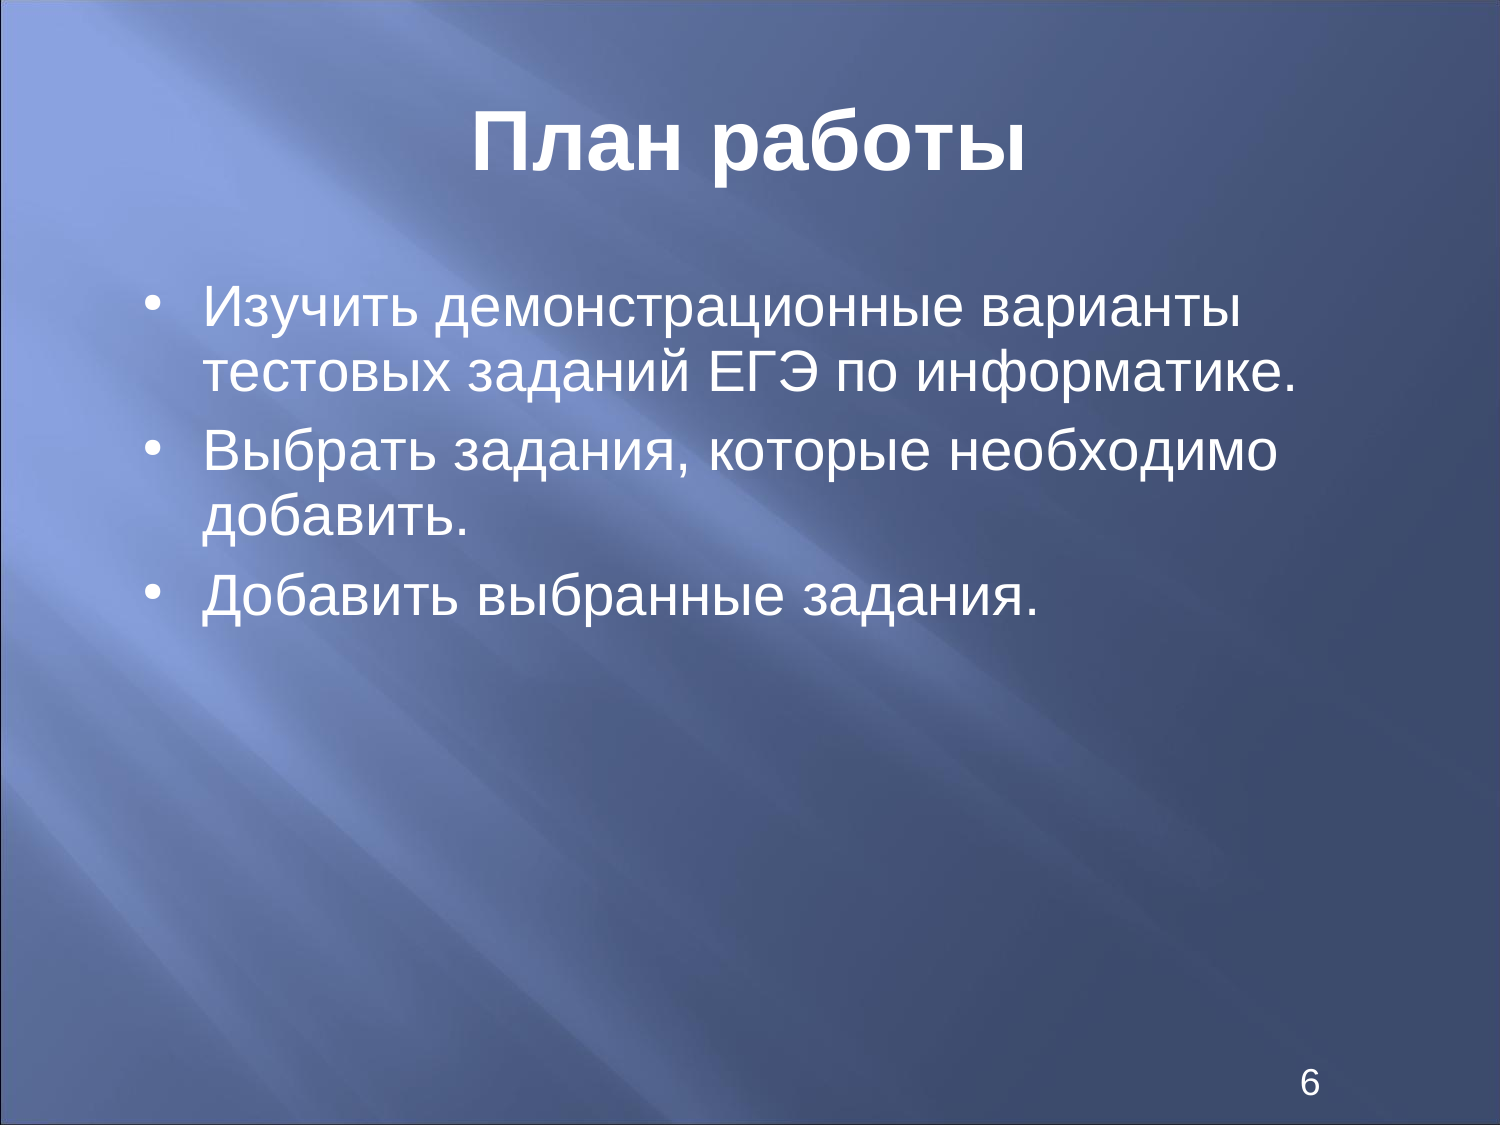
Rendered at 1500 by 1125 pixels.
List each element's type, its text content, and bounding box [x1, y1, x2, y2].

list Изучить демонстрационные варианты тестовых заданий ЕГЭ по информатике. Выбрать задания, которые необходимо добавить. Добавить выбранные задания. [75, 262, 1426, 1035]
picture [0, 0, 1500, 1125]
title План работы [75, 21, 1426, 257]
